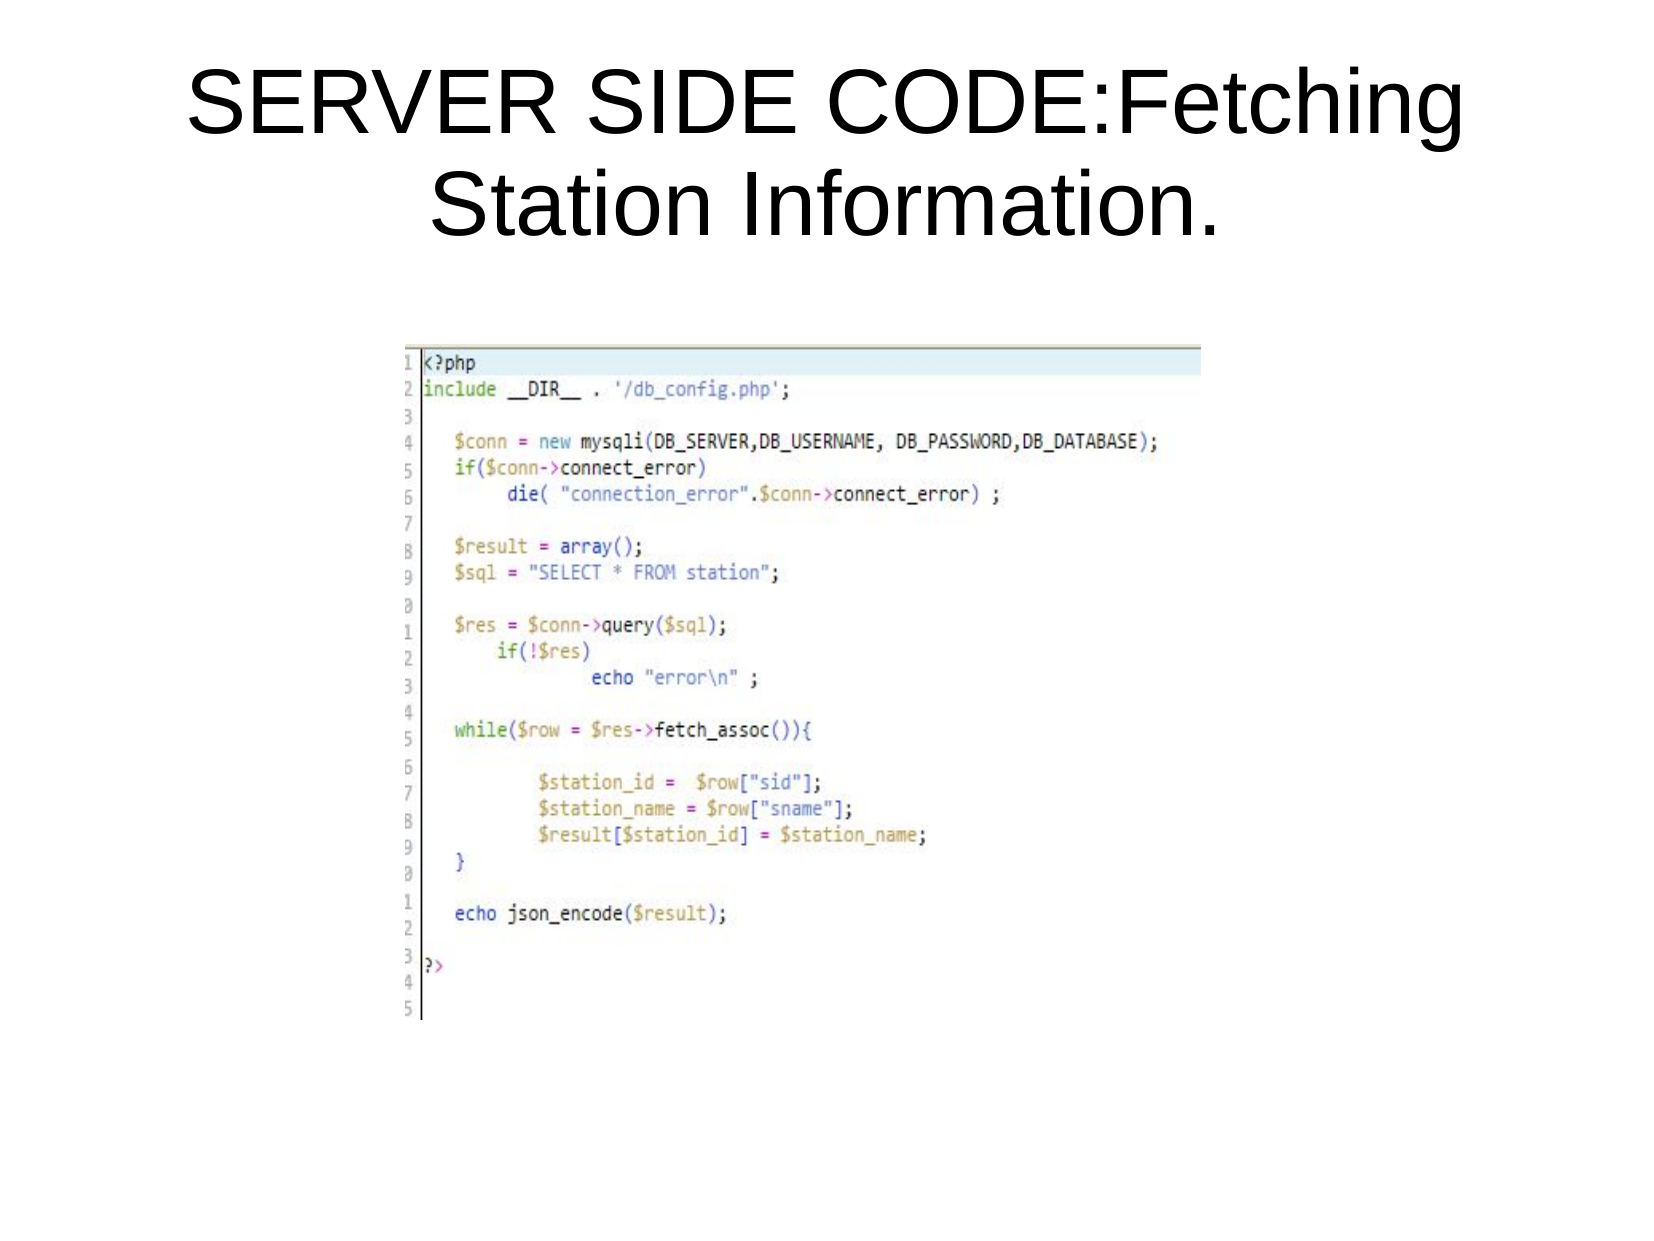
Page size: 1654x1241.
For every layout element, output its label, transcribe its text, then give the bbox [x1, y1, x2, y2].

picture [405, 344, 1201, 1021]
title SERVER SIDE CODE:Fetching Station Information. [82, 49, 1571, 257]
